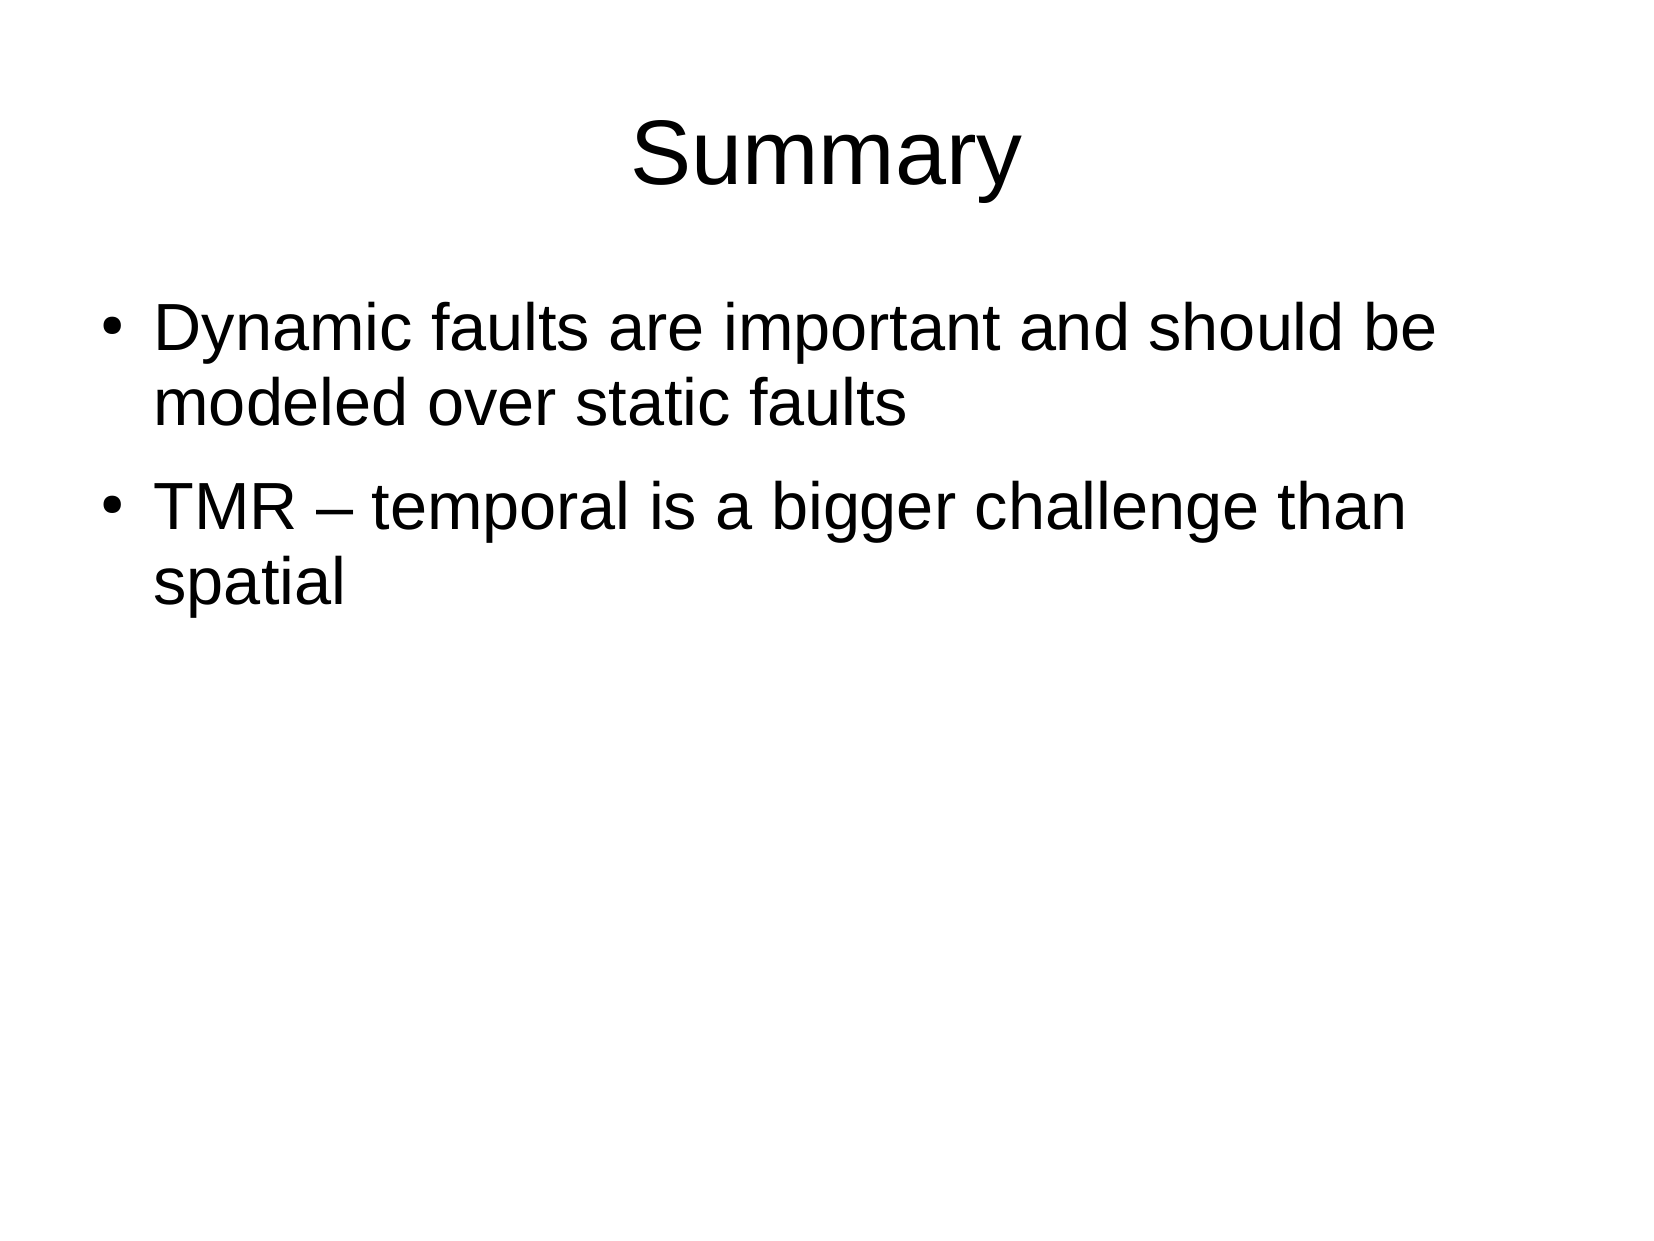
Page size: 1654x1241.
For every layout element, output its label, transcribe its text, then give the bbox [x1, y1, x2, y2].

list Dynamic faults are important and should be modeled over static faults TMR – temporal is a bigger challenge than spatial [82, 290, 1571, 1109]
title Summary [82, 49, 1571, 257]
